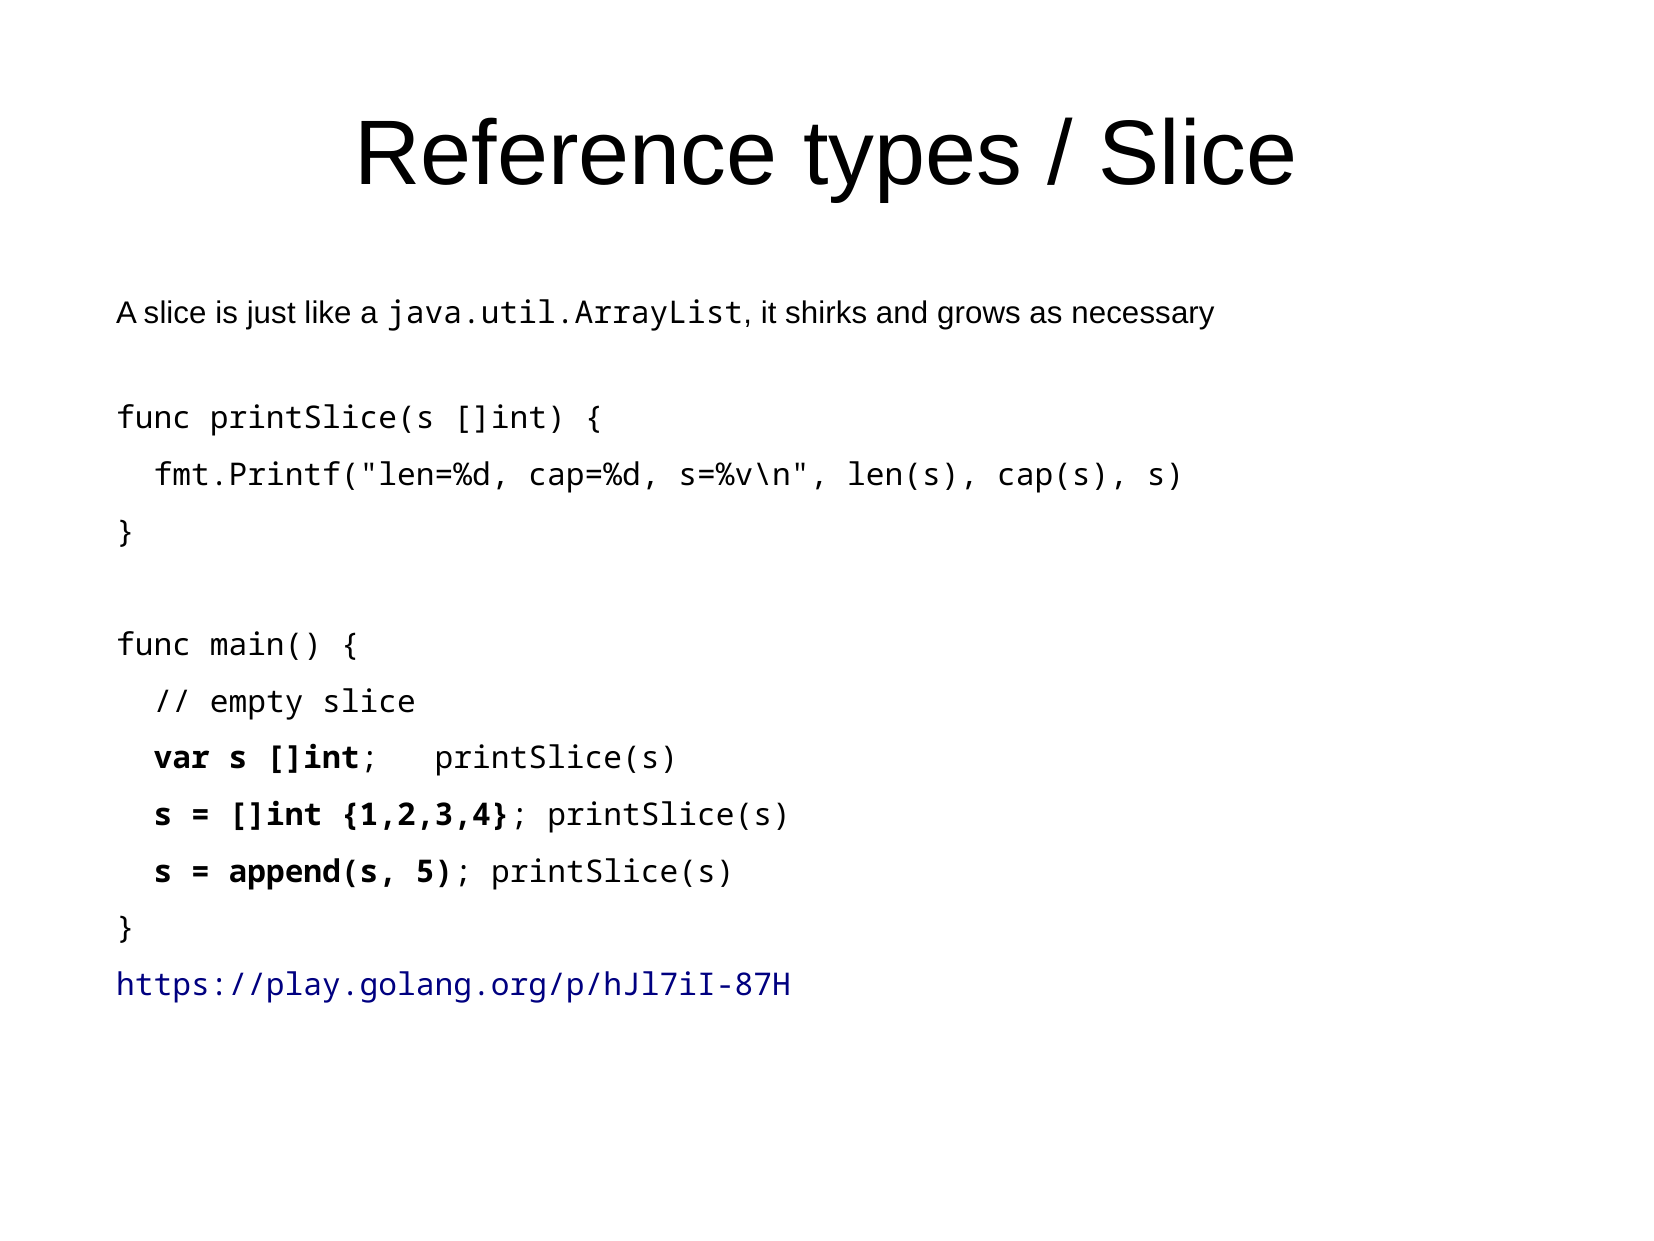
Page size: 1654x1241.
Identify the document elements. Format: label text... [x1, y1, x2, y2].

list A slice is just like a java.util.ArrayList, it shirks and grows as necessary func printSlice(s []int) { fmt.Printf("len=%d, cap=%d, s=%v\n", len(s), cap(s), s) } func main() { // empty slice var s []int; printSlice(s) s = []int {1,2,3,4}; printSlice(s) s = append(s, 5); printSlice(s) } https://play.golang.org/p/hJl7iI-87H [82, 290, 1571, 1010]
title Reference types / Slice [82, 49, 1571, 257]
